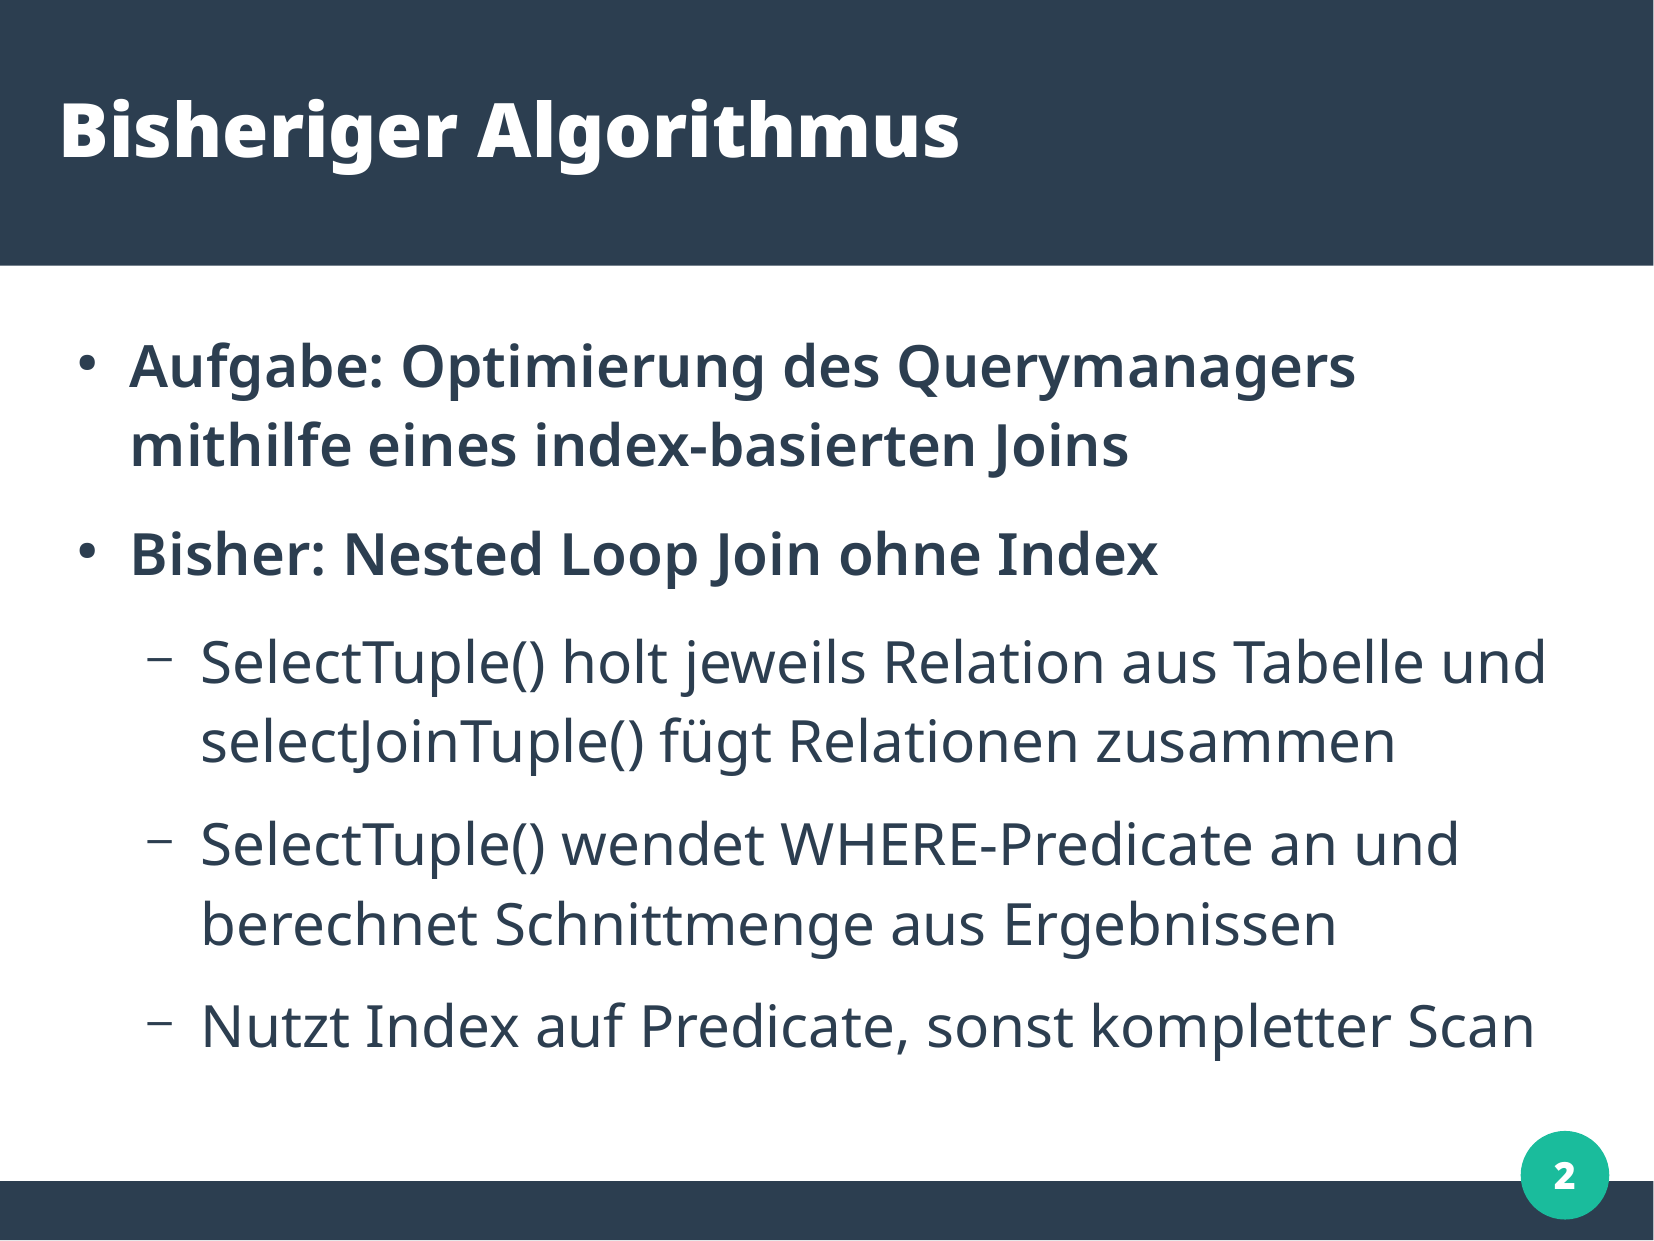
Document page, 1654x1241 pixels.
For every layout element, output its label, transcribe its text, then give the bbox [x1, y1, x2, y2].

title Bisheriger Algorithmus [59, 49, 1595, 207]
list Aufgabe: Optimierung des Querymanagers mithilfe eines index-basierten Joins Bisher: Nested Loop Join ohne Index SelectTuple() holt jeweils Relation aus Tabelle und selectJoinTuple() fügt Relationen zusammen SelectTuple() wendet WHERE-Predicate an und berechnet Schnittmenge aus Ergebnissen Nutzt Index auf Predicate, sonst kompletter Scan [59, 324, 1595, 1152]
